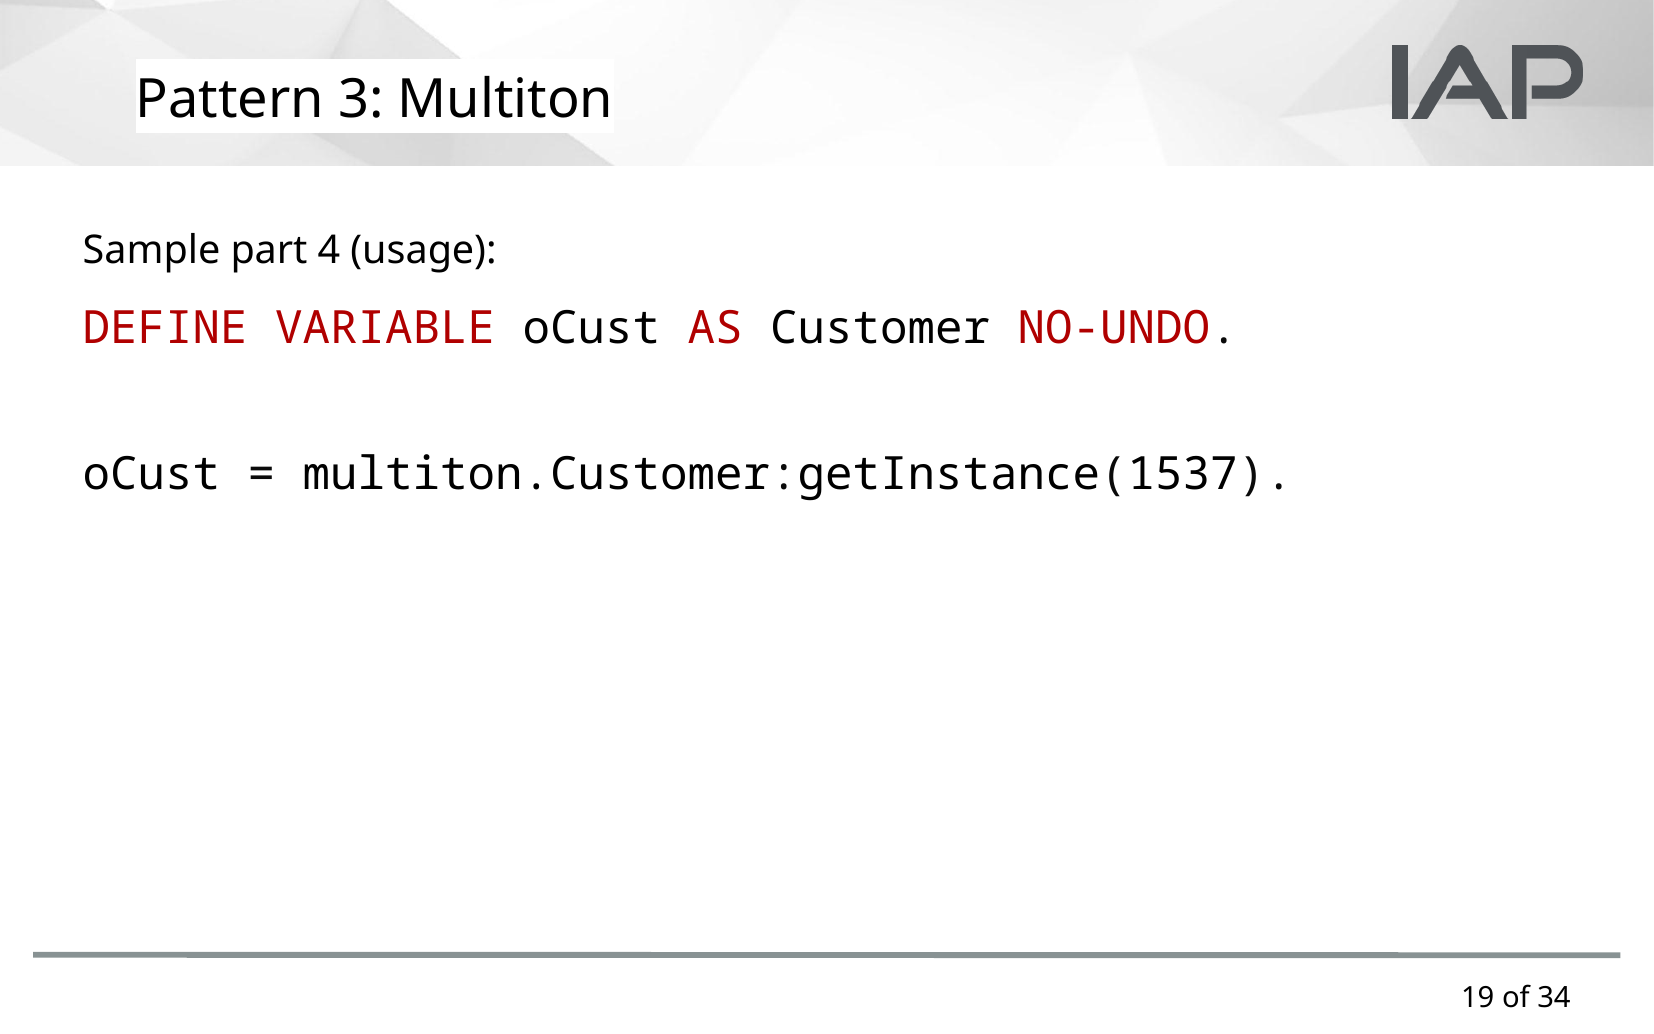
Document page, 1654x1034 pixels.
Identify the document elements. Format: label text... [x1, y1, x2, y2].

picture [0, 0, 1654, 166]
list Sample part 4 (usage): [82, 221, 1571, 292]
title Pattern 3: Multiton [135, 41, 1264, 152]
list DEFINE VARIABLE oCust AS Customer NO-UNDO. oCust = multiton.Customer:getInstance(1537). [82, 294, 1571, 915]
